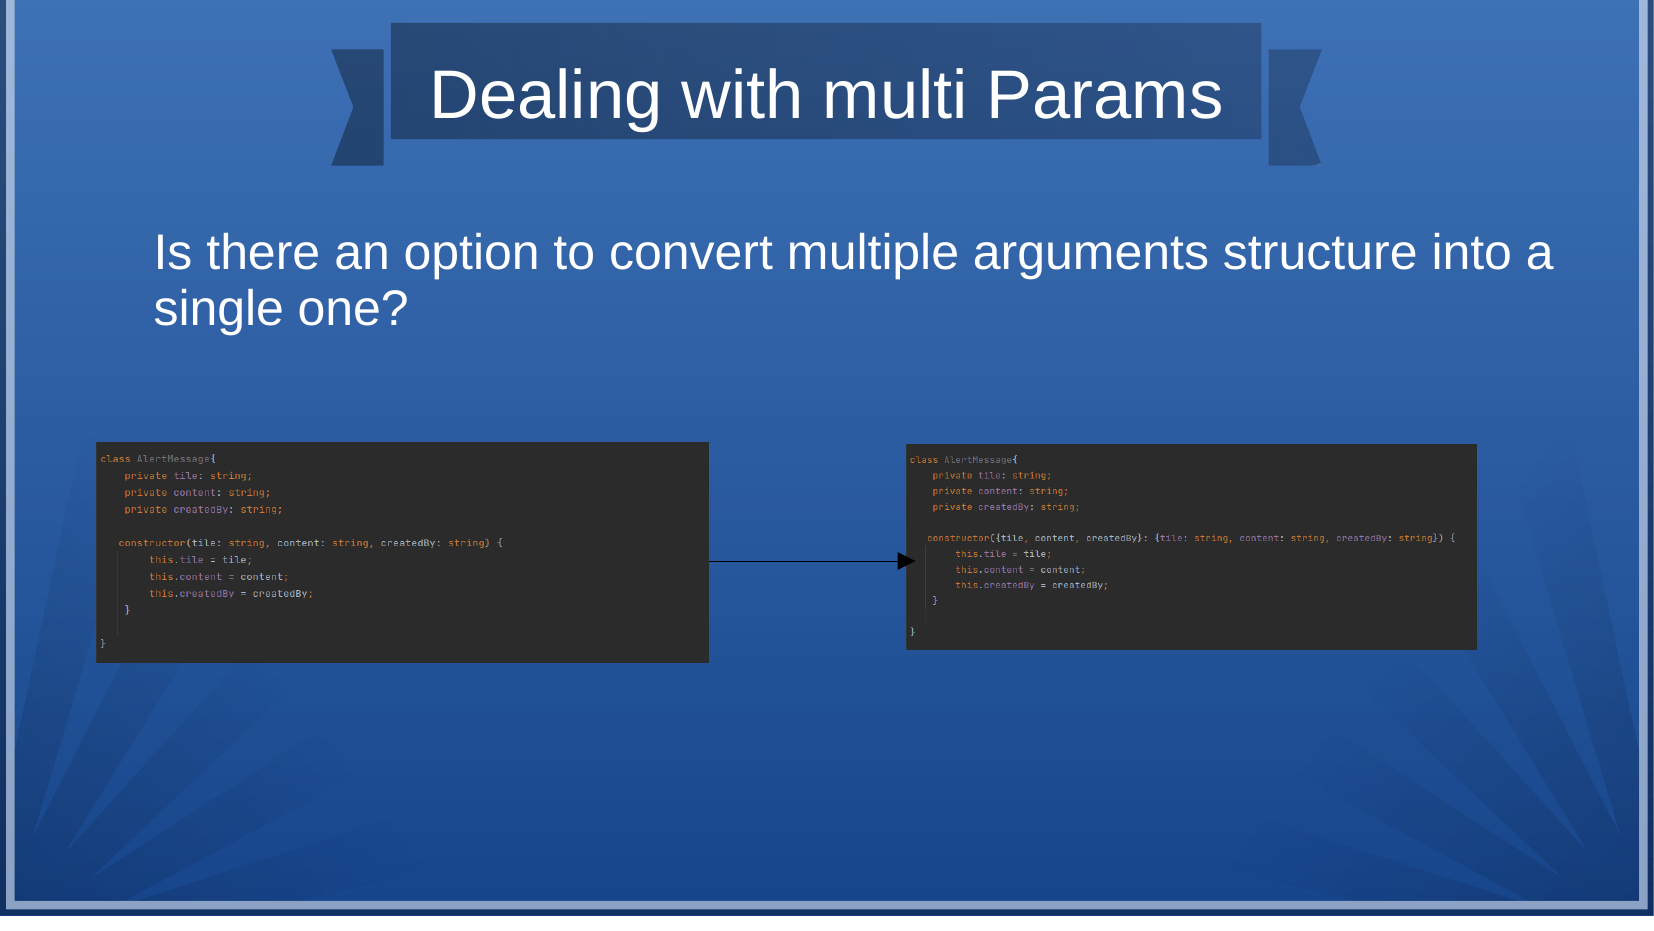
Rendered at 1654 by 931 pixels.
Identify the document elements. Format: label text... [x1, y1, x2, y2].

picture [96, 442, 709, 663]
title Dealing with multi Params [389, 35, 1264, 154]
picture [906, 444, 1477, 650]
list Is there an option to convert multiple arguments structure into a single one? [82, 224, 1571, 848]
